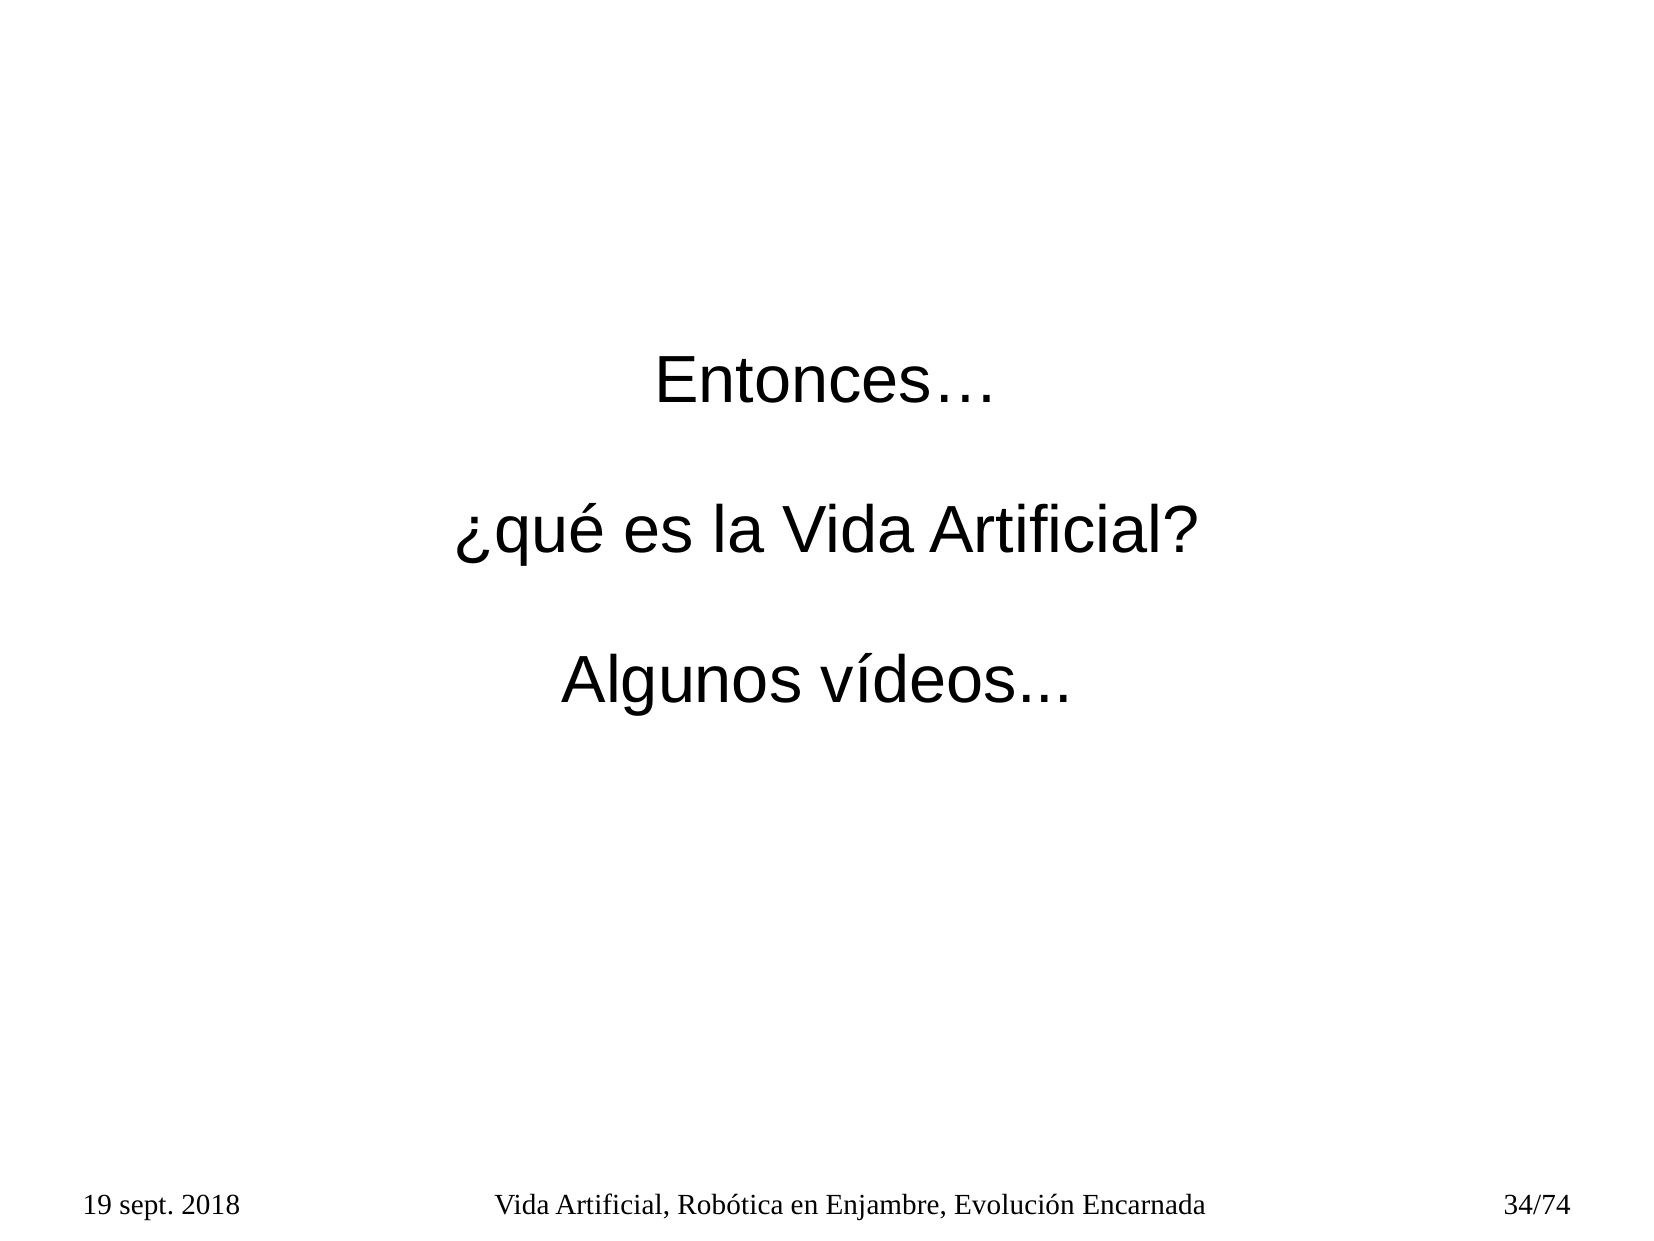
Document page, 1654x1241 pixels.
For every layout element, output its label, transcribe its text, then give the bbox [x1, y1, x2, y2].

subtitle Entonces… ¿qué es la Vida Artificial? Algunos vídeos... [82, 49, 1571, 1010]
